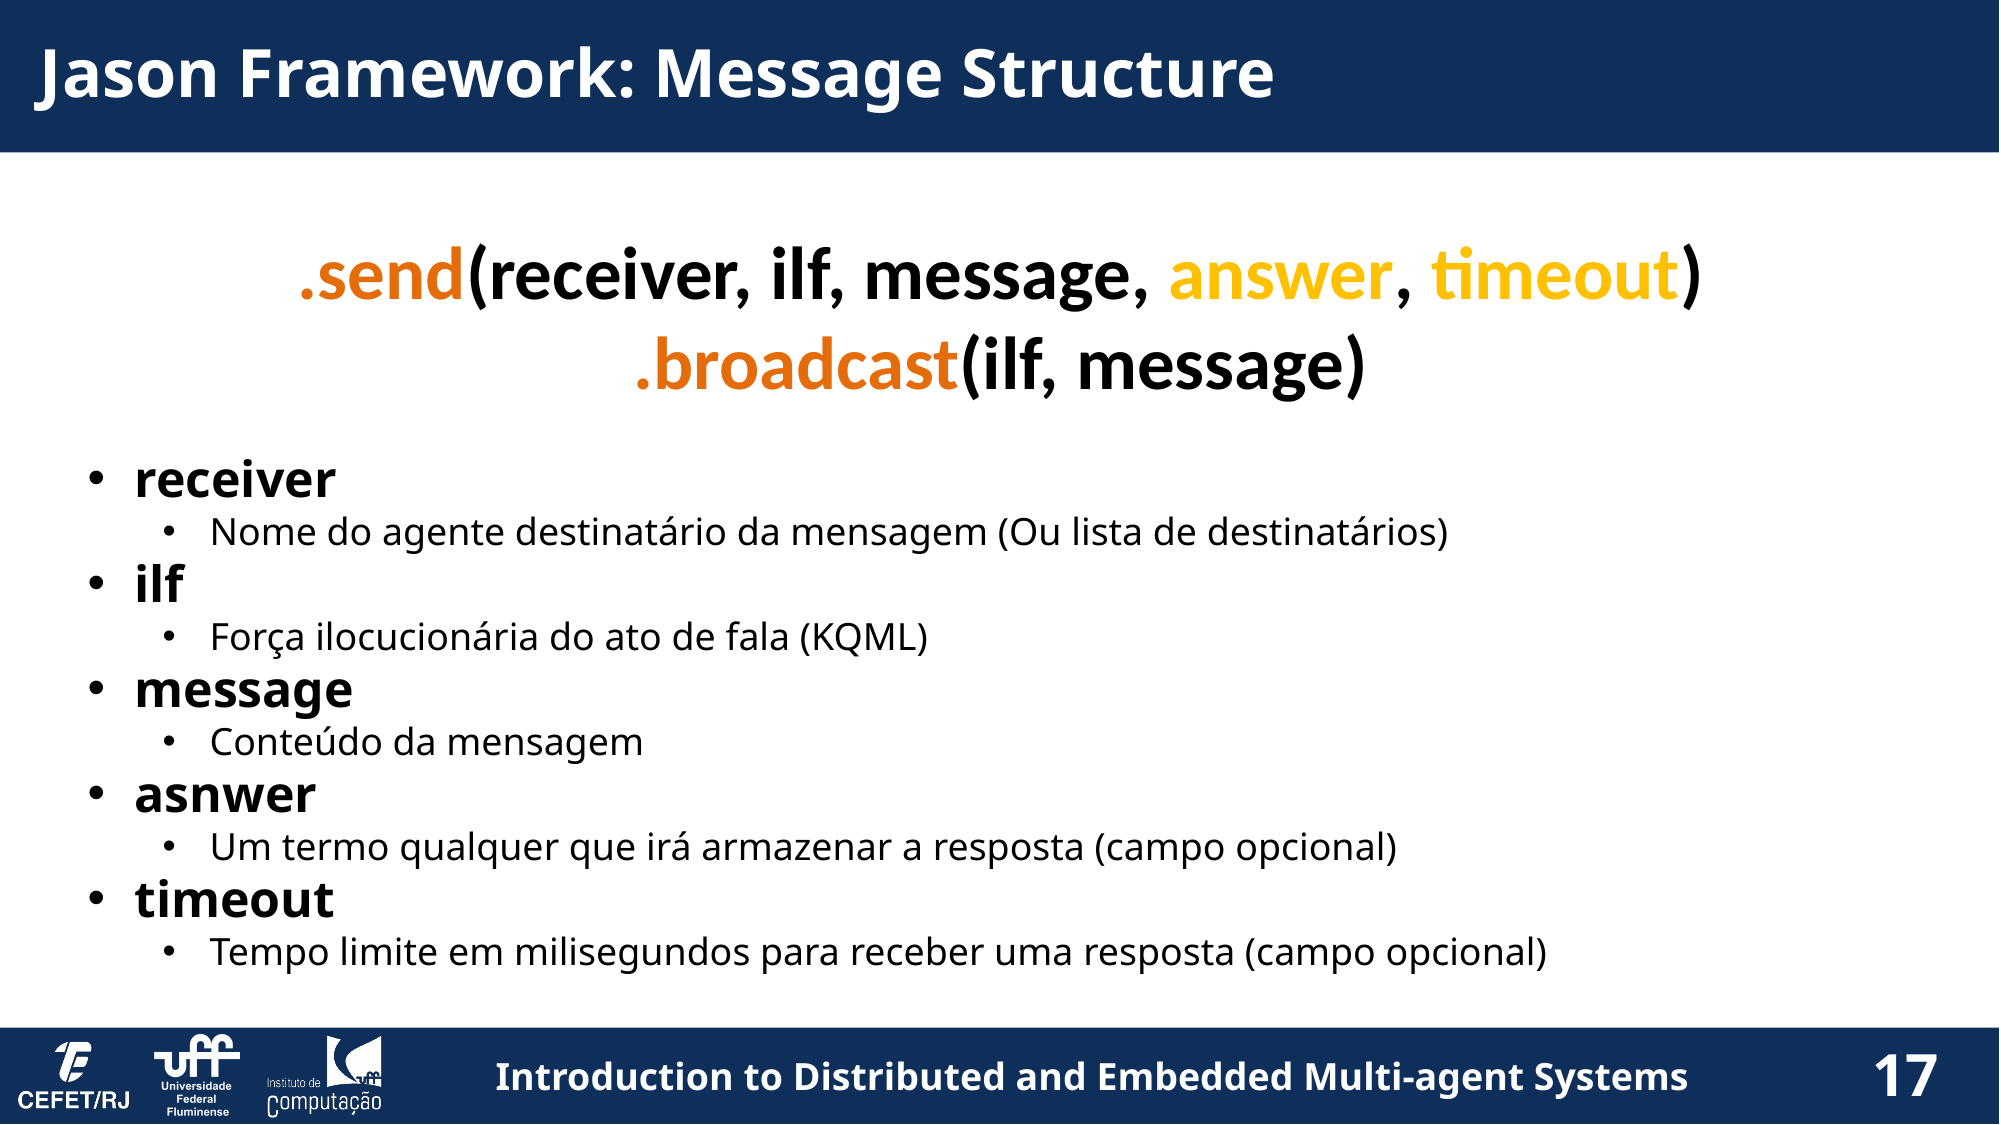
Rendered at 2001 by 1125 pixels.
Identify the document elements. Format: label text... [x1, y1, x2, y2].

picture [153, 1033, 241, 1121]
text_box Jason Framework: Message Structure [25, 23, 1999, 119]
text_box .send(receiver, ilf, message, answer, timeout) .broadcast(ilf, message) [11, 217, 1990, 413]
picture [18, 1021, 129, 1125]
picture [265, 1033, 383, 1118]
text_box receiver Nome do agente destinatário da mensagem (Ou lista de destinatários) ilf Força ilocucionária do ato de fala (KQML) message Conteúdo da mensagem asnwer Um termo qualquer que irá armazenar a resposta (campo opcional) timeout Tempo limite em milisegundos para receber uma resposta (campo opcional) [72, 440, 1771, 981]
